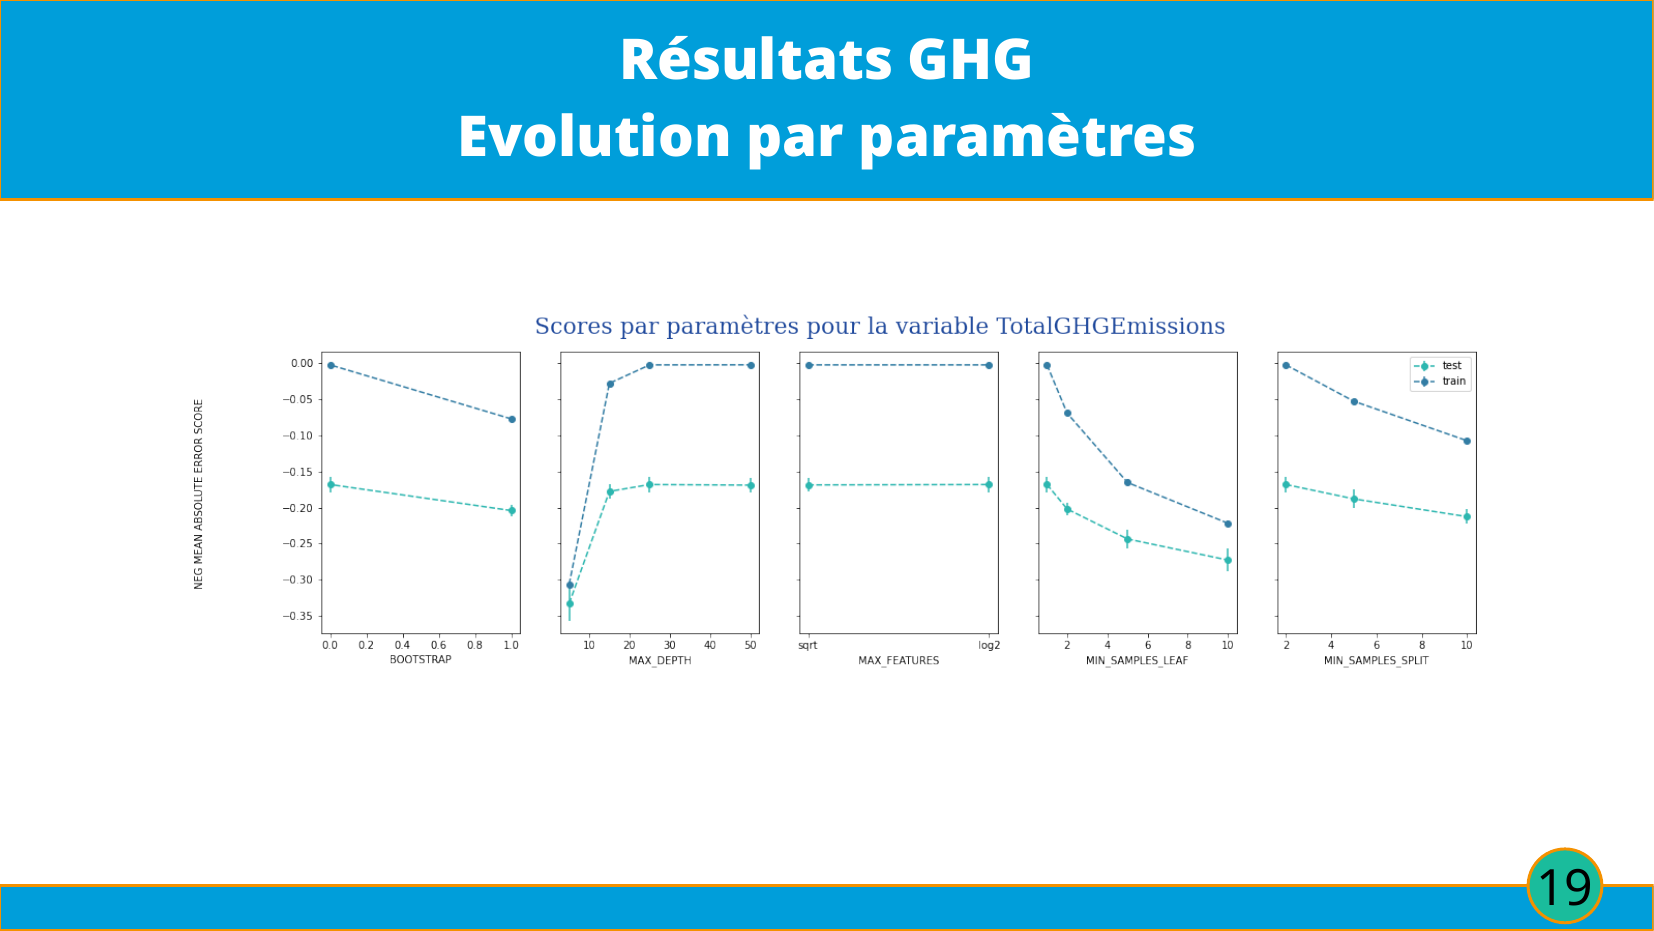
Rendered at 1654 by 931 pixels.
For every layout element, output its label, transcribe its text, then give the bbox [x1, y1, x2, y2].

picture [135, 307, 1625, 680]
title Résultats GHG Evolution par paramètres [59, 37, 1595, 155]
